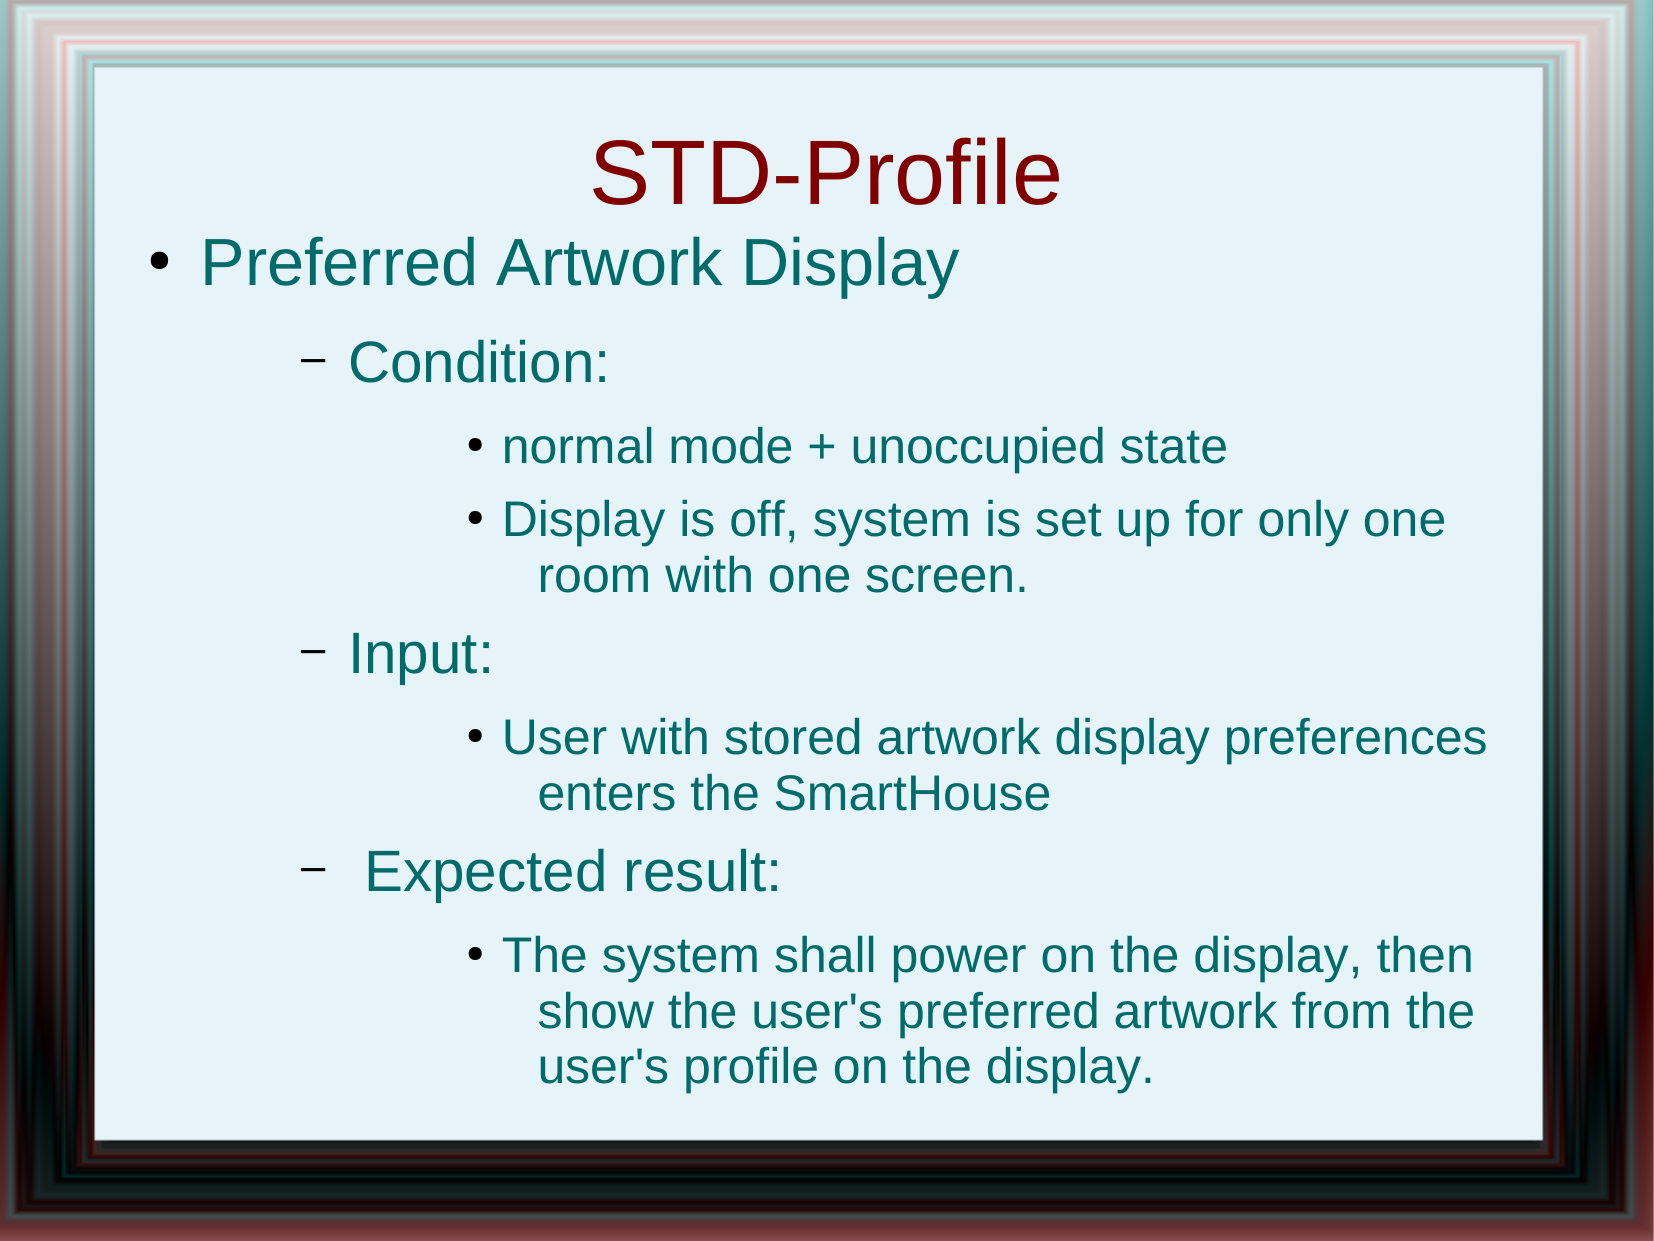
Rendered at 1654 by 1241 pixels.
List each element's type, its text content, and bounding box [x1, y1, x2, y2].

title STD-Profile [118, 88, 1536, 257]
picture [0, 0, 1654, 1241]
list Preferred Artwork Display Condition: normal mode + unoccupied state Display is off, system is set up for only one room with one screen. Input: User with stored artwork display preferences enters the SmartHouse Expected result: The system shall power on the display, then show the user's preferred artwork from the user's profile on the display. [112, 225, 1501, 1094]
